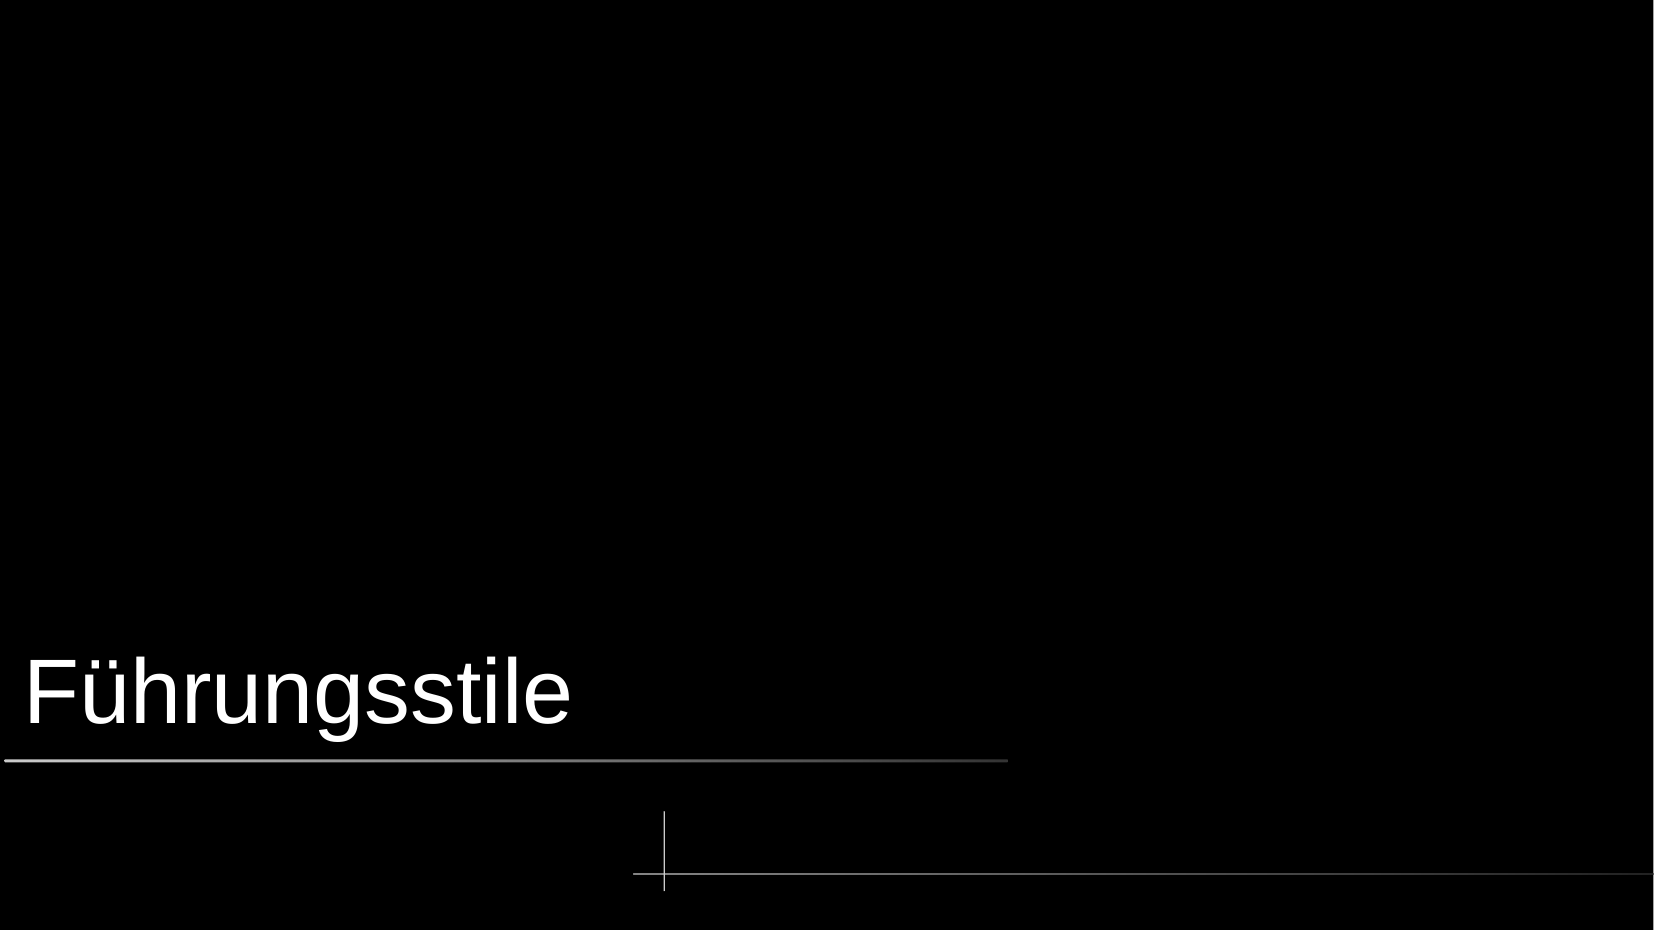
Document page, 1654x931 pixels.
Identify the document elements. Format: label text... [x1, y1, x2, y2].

title Führungsstile [23, 637, 1501, 746]
